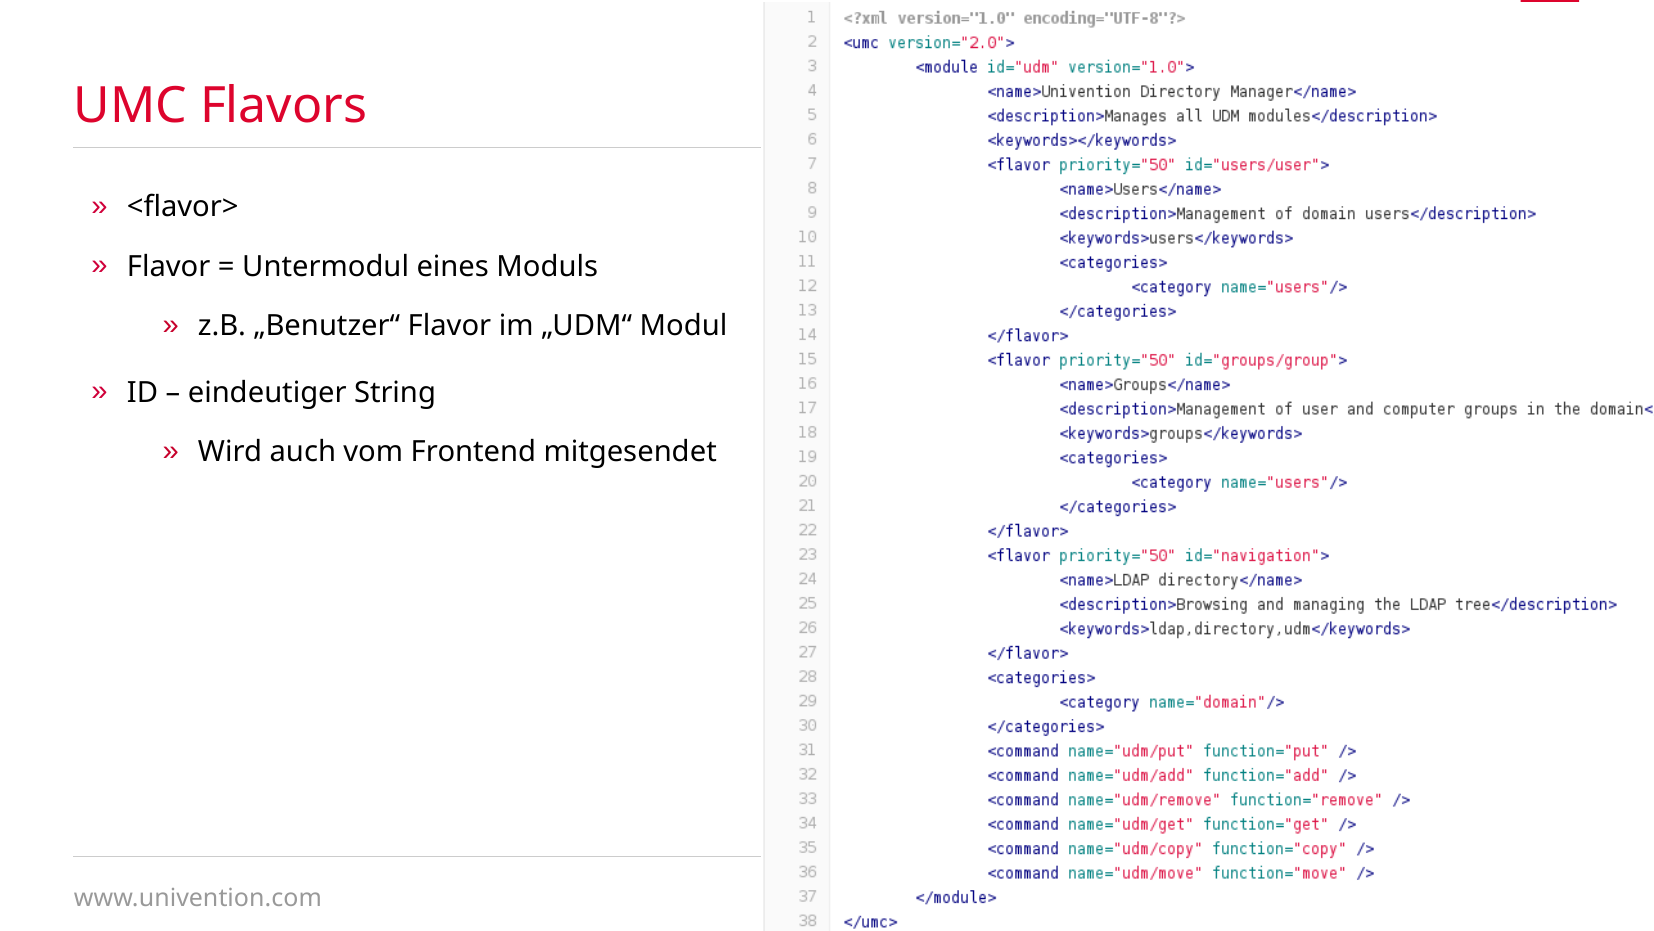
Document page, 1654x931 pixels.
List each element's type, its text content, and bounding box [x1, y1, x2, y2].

list <flavor> Flavor = Untermodul eines Moduls z.B. „Benutzer“ Flavor im „UDM“ Modul ID – eindeutiger String Wird auch vom Frontend mitgesendet [73, 165, 761, 886]
title UMC Flavors [73, 59, 761, 148]
picture [761, 2, 1654, 931]
